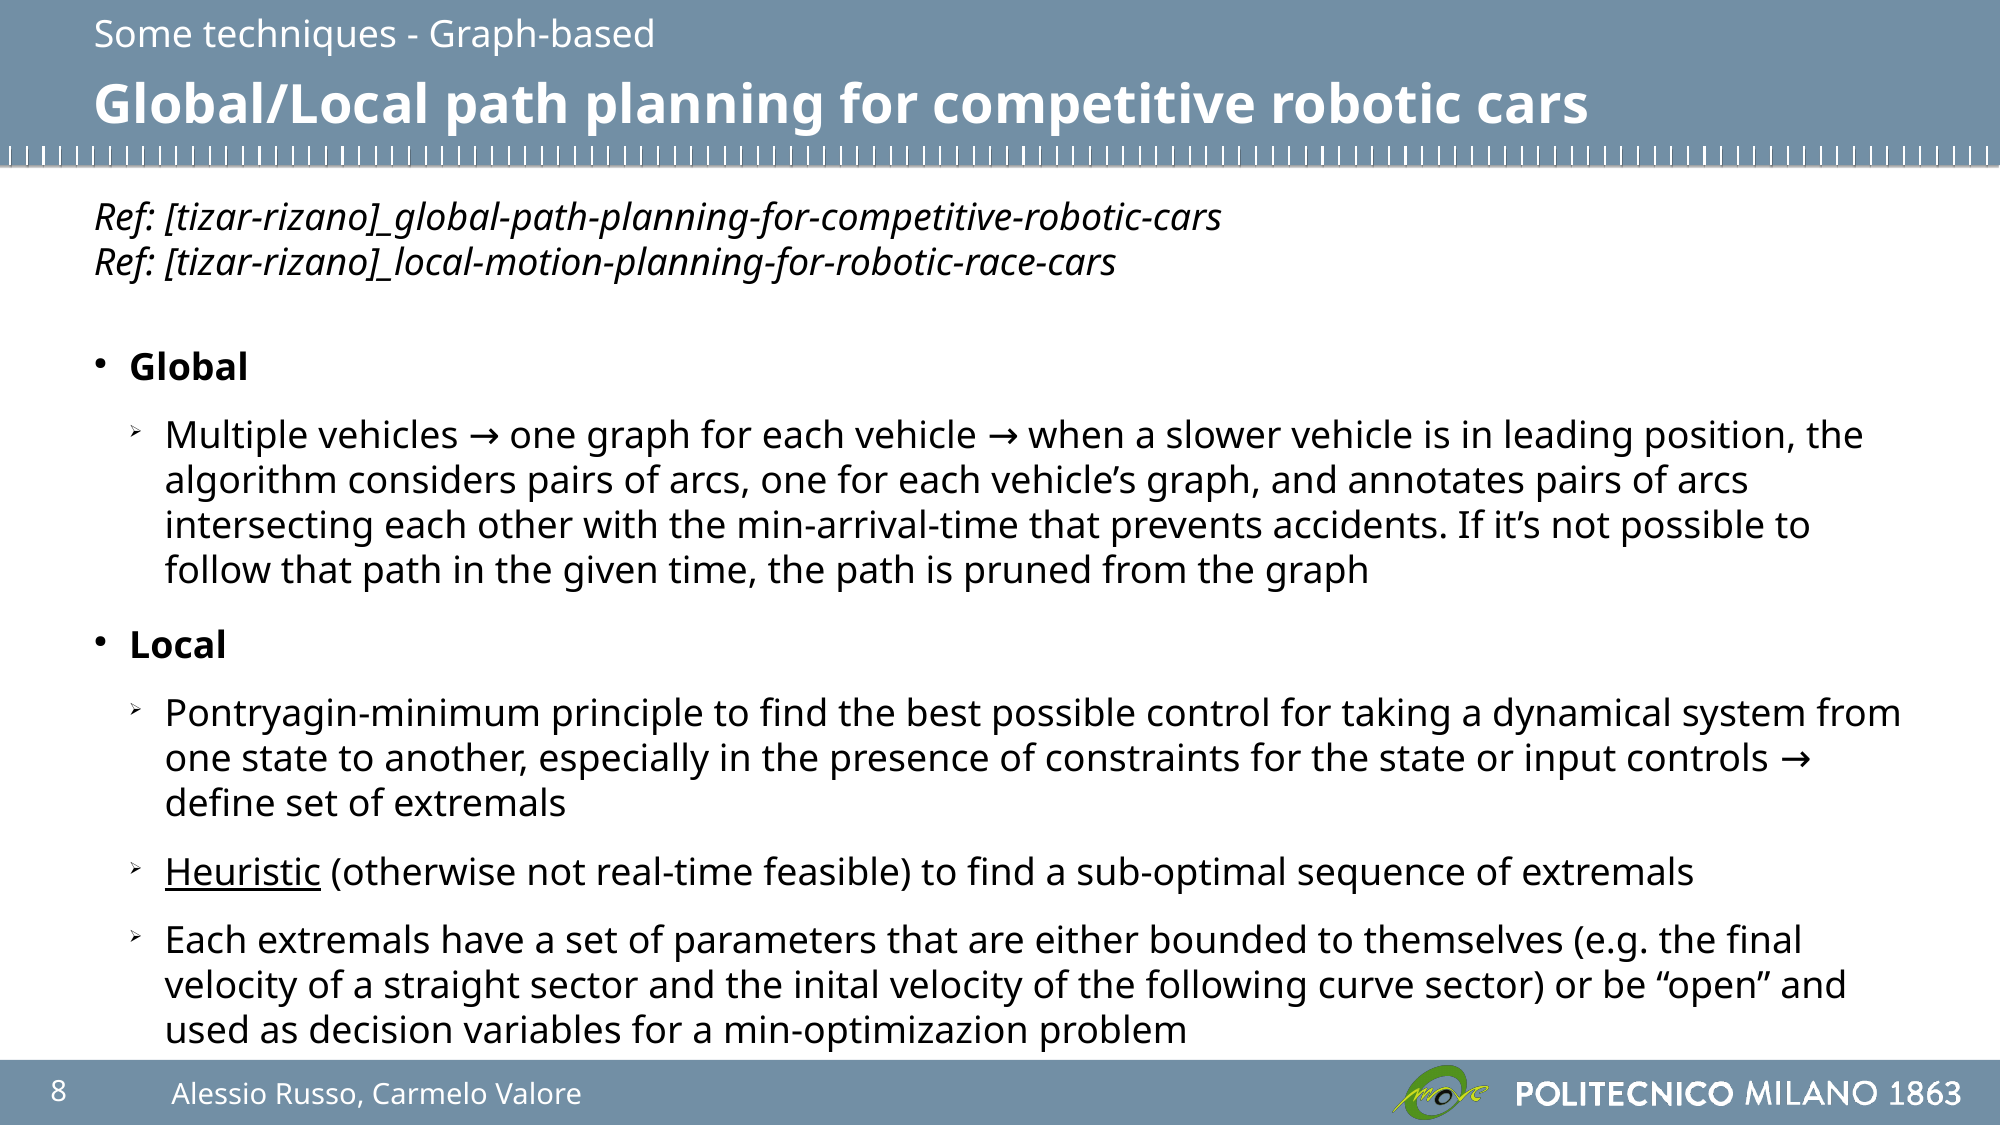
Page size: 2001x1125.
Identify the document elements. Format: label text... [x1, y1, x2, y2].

list Ref: [tizar-rizano]_global-path-planning-for-competitive-robotic-cars Ref: [tizar-rizano]_local-motion-planning-for-robotic-race-cars Global Multiple vehicles → one graph for each vehicle → when a slower vehicle is in leading position, the algorithm considers pairs of arcs, one for each vehicle’s graph, and annotates pairs of arcs intersecting each other with the min-arrival-time that prevents accidents. If it’s not possible to follow that path in the given time, the path is pruned from the graph Local Pontryagin-minimum principle to find the best possible control for taking a dynamical system from one state to another, especially in the presence of constraints for the state or input controls → define set of extremals Heuristic (otherwise not real-time feasible) to find a sub-optimal sequence of extremals Each extremals have a set of parameters that are either bounded to themselves (e.g. the final velocity of a straight sector and the inital velocity of the following curve sector) or be “open” and used as decision variables for a min-optimizazion problem [78, 185, 1922, 1042]
picture [1392, 1065, 1489, 1120]
list Some techniques - Graph-based [78, 8, 1922, 56]
slide_number <numero> [7, 1062, 110, 1123]
picture [1510, 1068, 1967, 1117]
footer Alessio Russo, Carmelo Valore [156, 1062, 1007, 1123]
title Global/Local path planning for competitive robotic cars [78, 63, 1922, 141]
